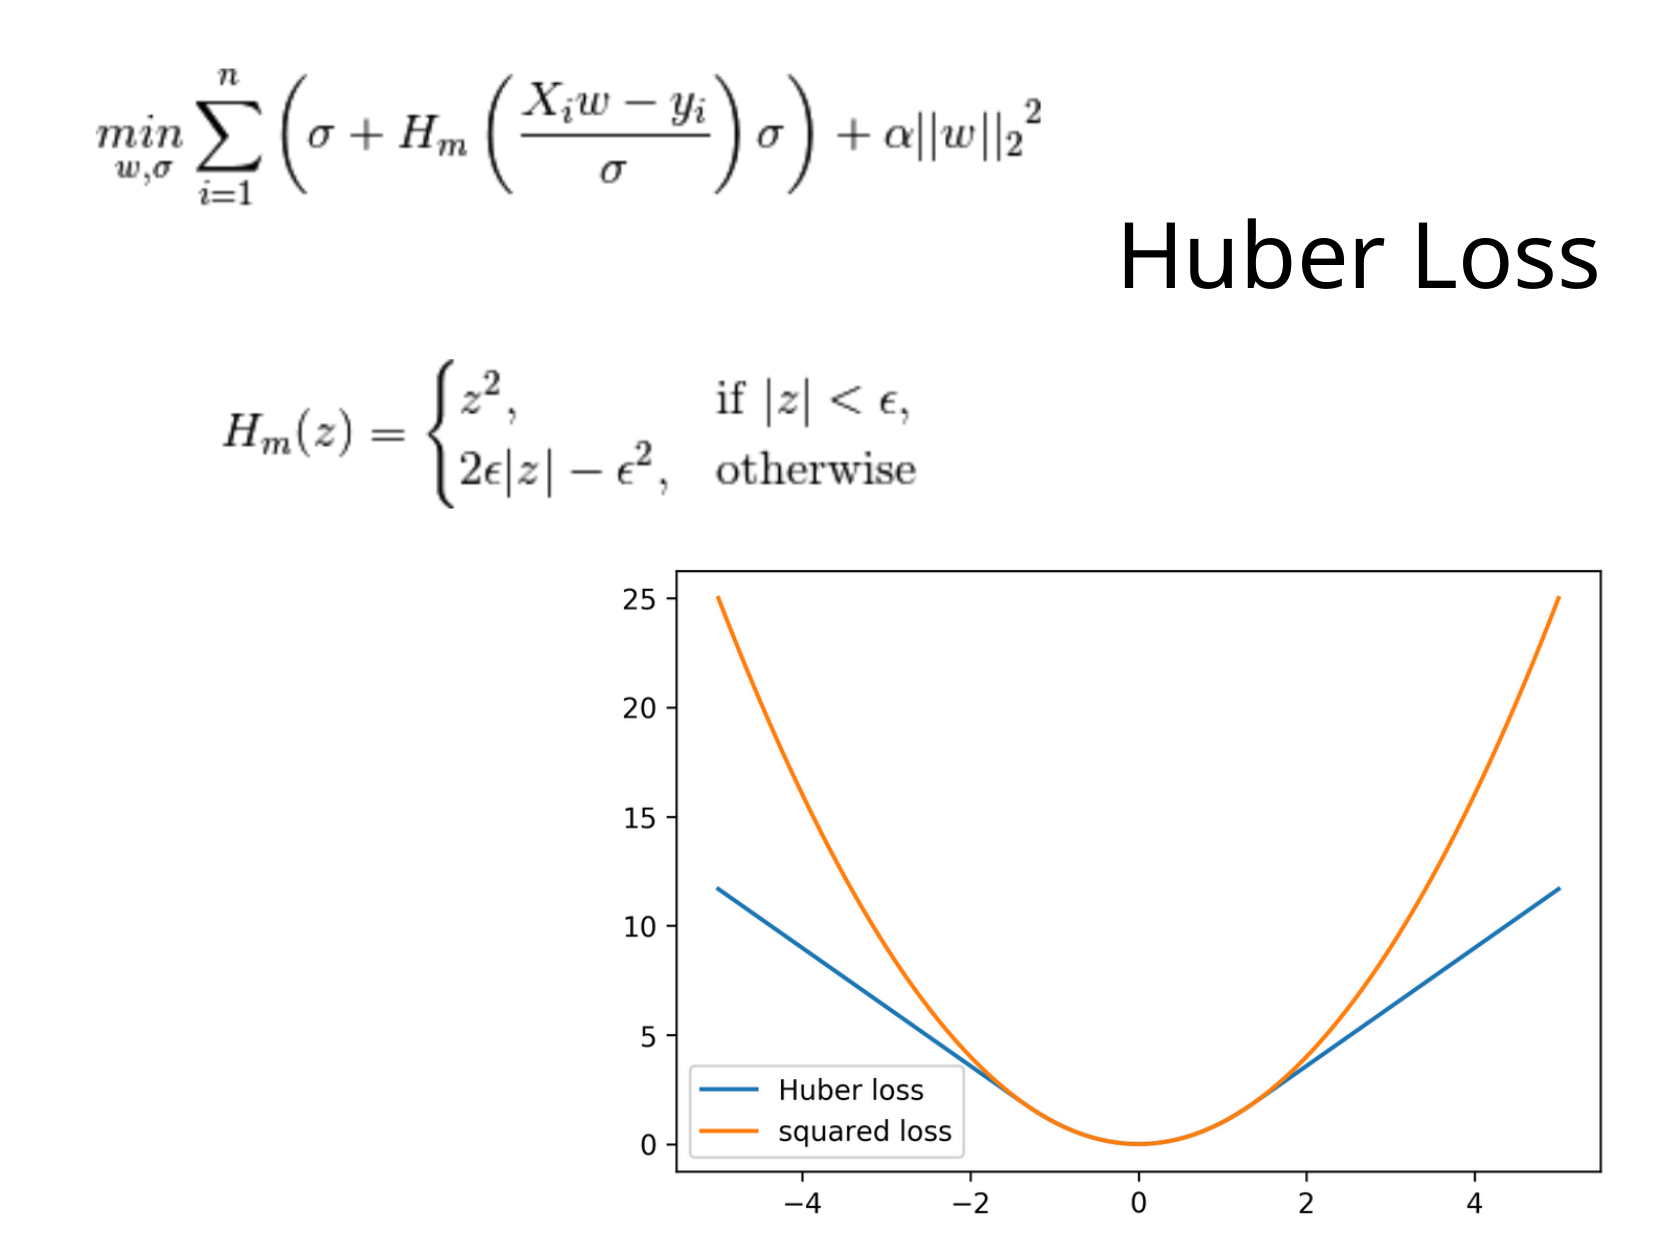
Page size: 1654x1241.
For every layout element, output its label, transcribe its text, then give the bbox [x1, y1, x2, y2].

title Huber Loss [1097, 150, 1654, 358]
picture [600, 549, 1637, 1231]
picture [45, 19, 1097, 541]
